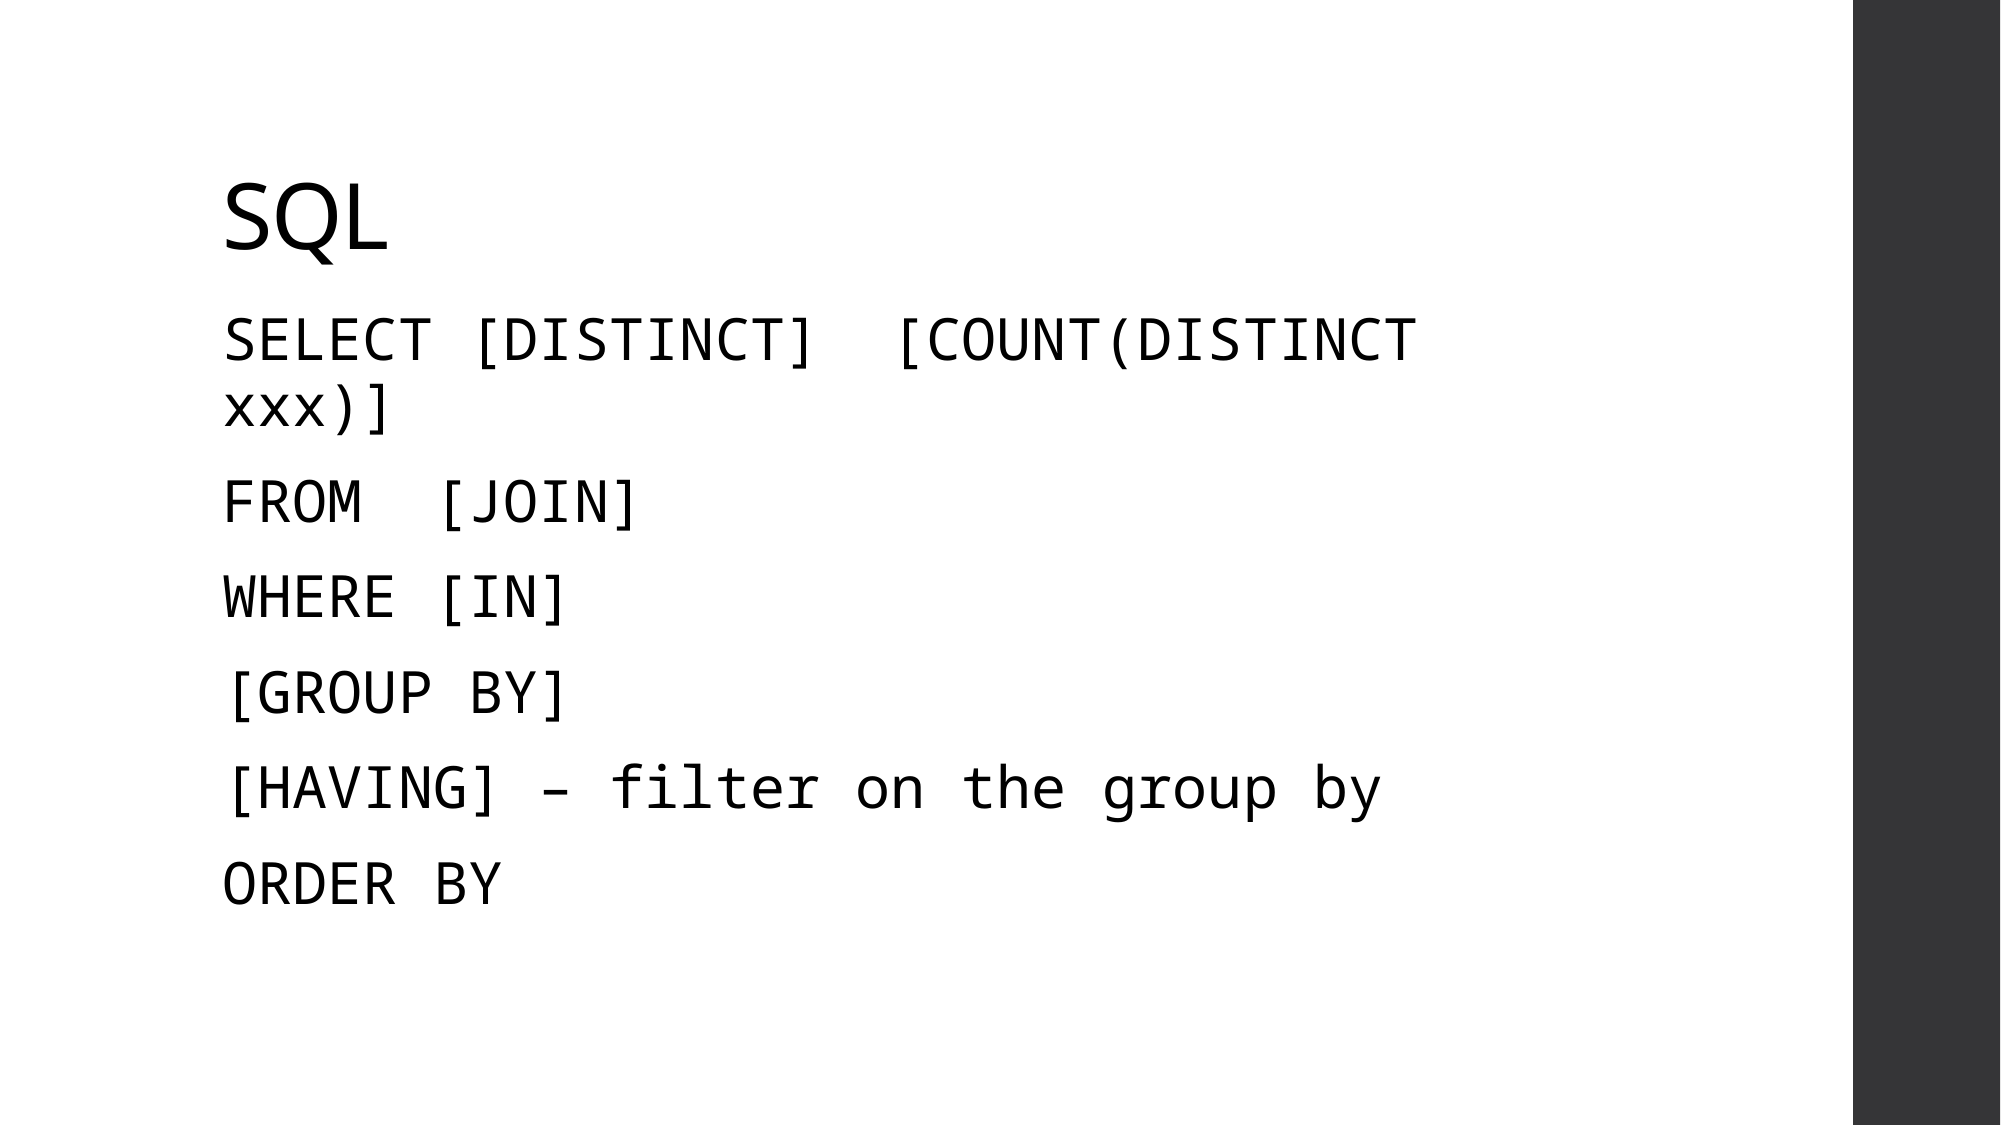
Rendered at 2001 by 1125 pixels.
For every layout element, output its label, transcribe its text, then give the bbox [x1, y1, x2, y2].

list SELECT [DISTINCT] [COUNT(DISTINCT xxx)] FROM [JOIN] WHERE [IN] [GROUP BY] [HAVING] – filter on the group by ORDER BY [206, 299, 1617, 1014]
title SQL [206, 60, 1797, 278]
